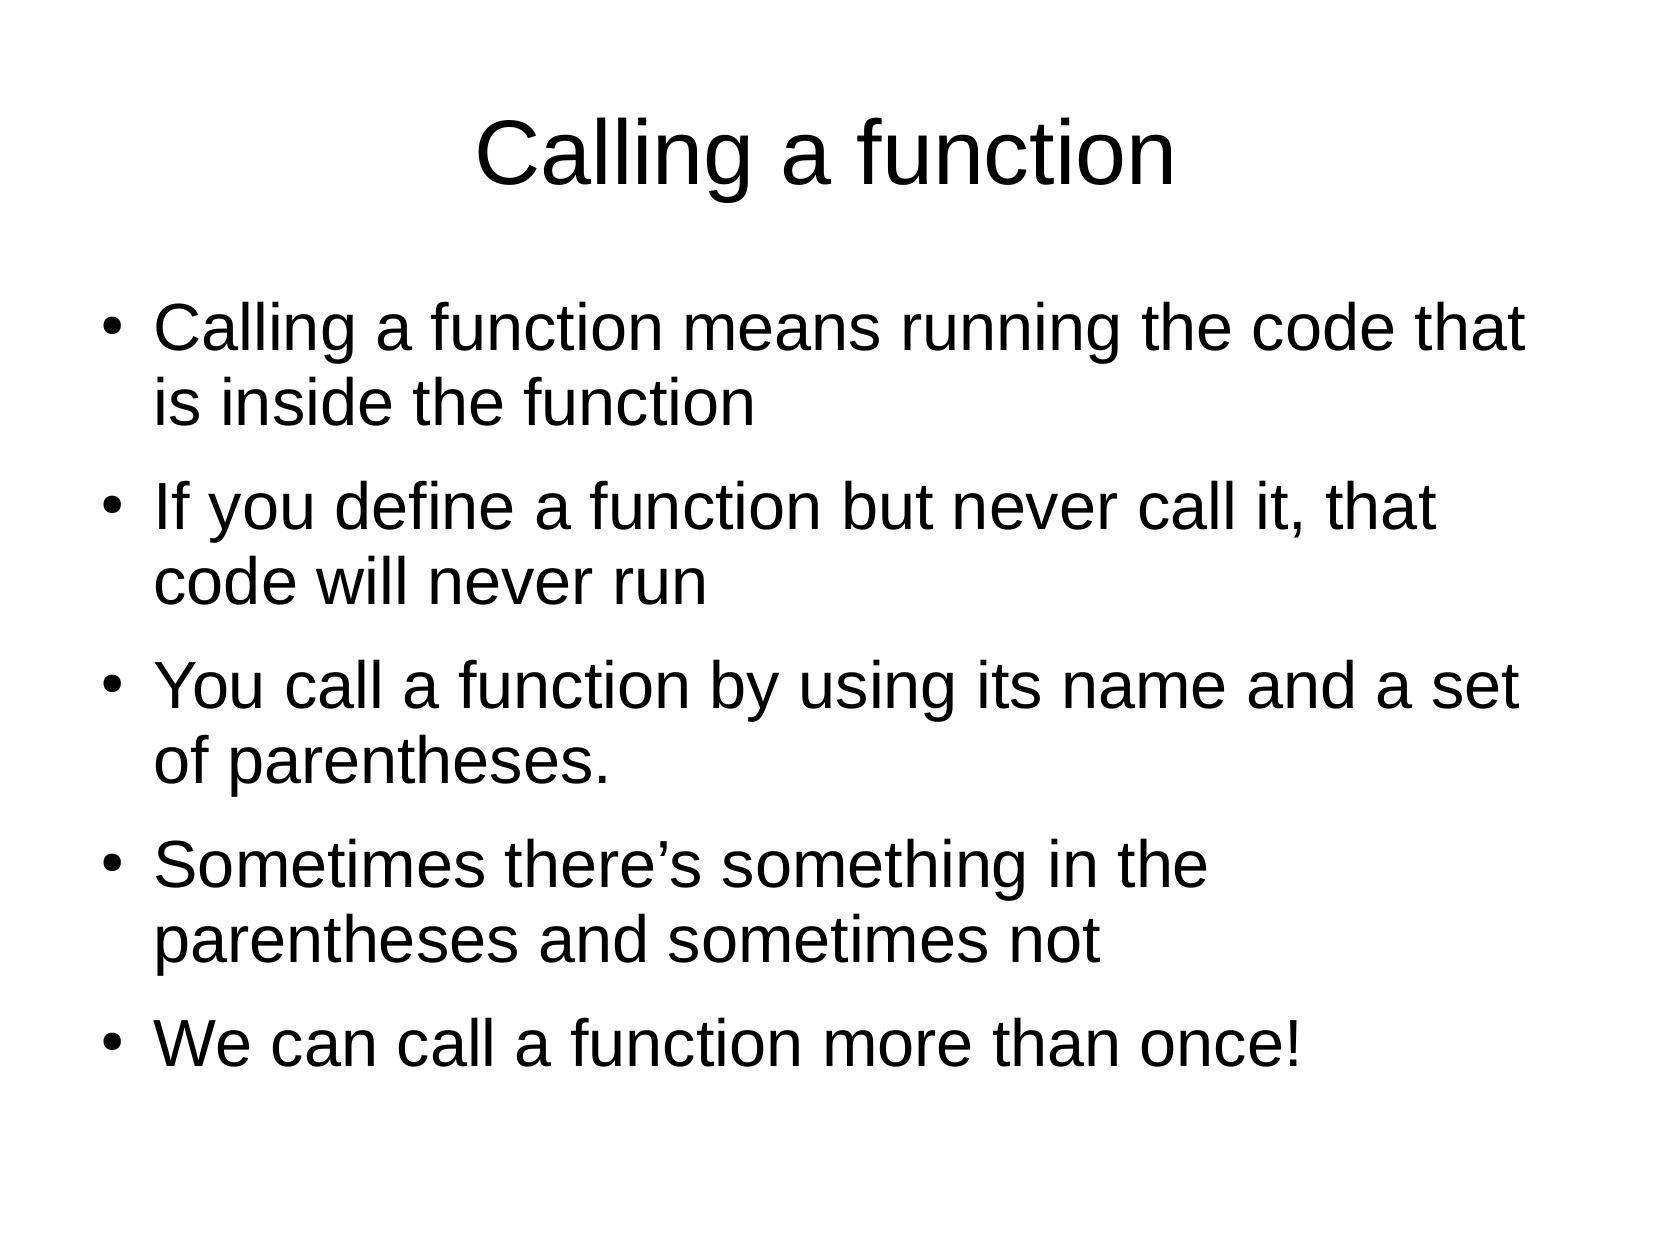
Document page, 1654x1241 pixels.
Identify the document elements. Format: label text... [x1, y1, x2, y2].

list Calling a function means running the code that is inside the function If you define a function but never call it, that code will never run You call a function by using its name and a set of parentheses. Sometimes there’s something in the parentheses and sometimes not We can call a function more than once! [82, 290, 1571, 1082]
title Calling a function [82, 49, 1571, 257]
